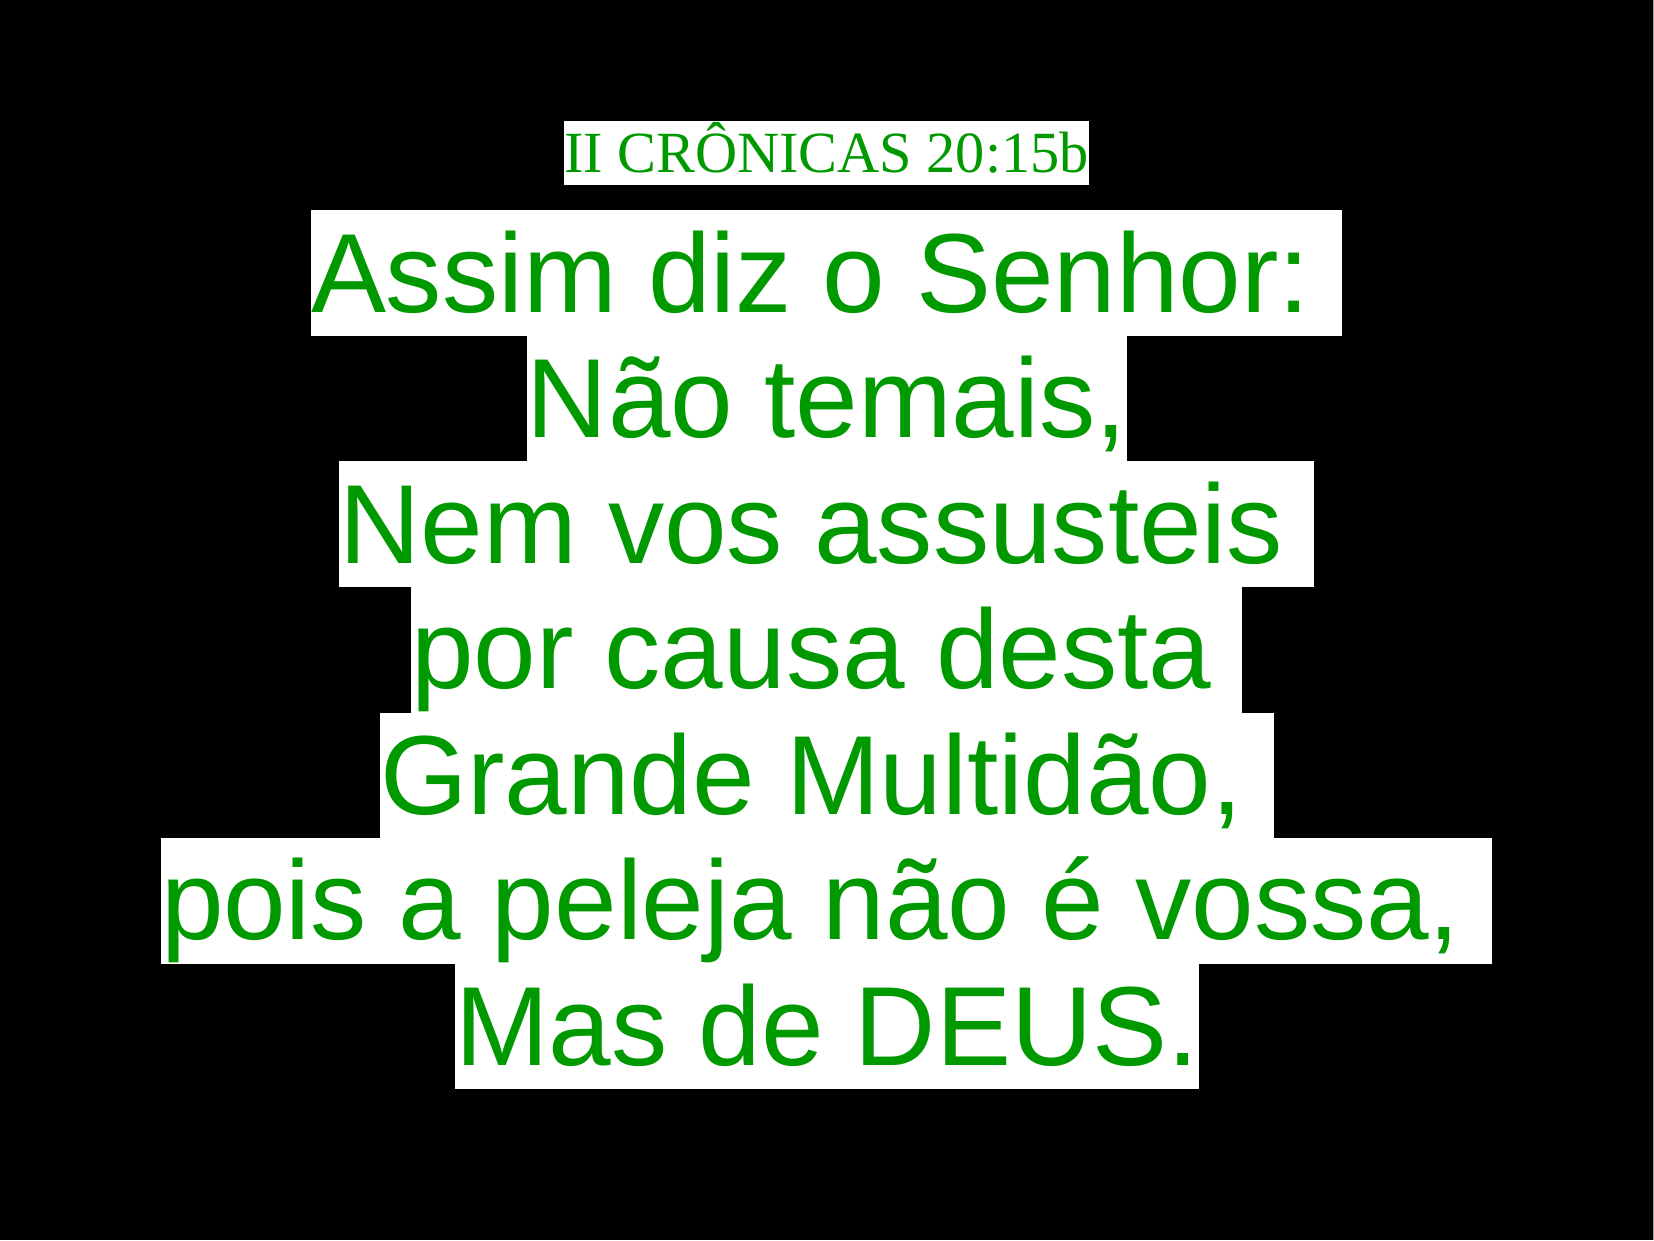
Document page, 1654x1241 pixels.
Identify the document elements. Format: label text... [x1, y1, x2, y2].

subtitle Assim diz o Senhor: Não temais, Nem vos assusteis por causa desta Grande Multidão, pois a peleja não é vossa, Mas de DEUS. [82, 208, 1571, 1091]
title II CRÔNICAS 20:15b [82, 49, 1571, 208]
